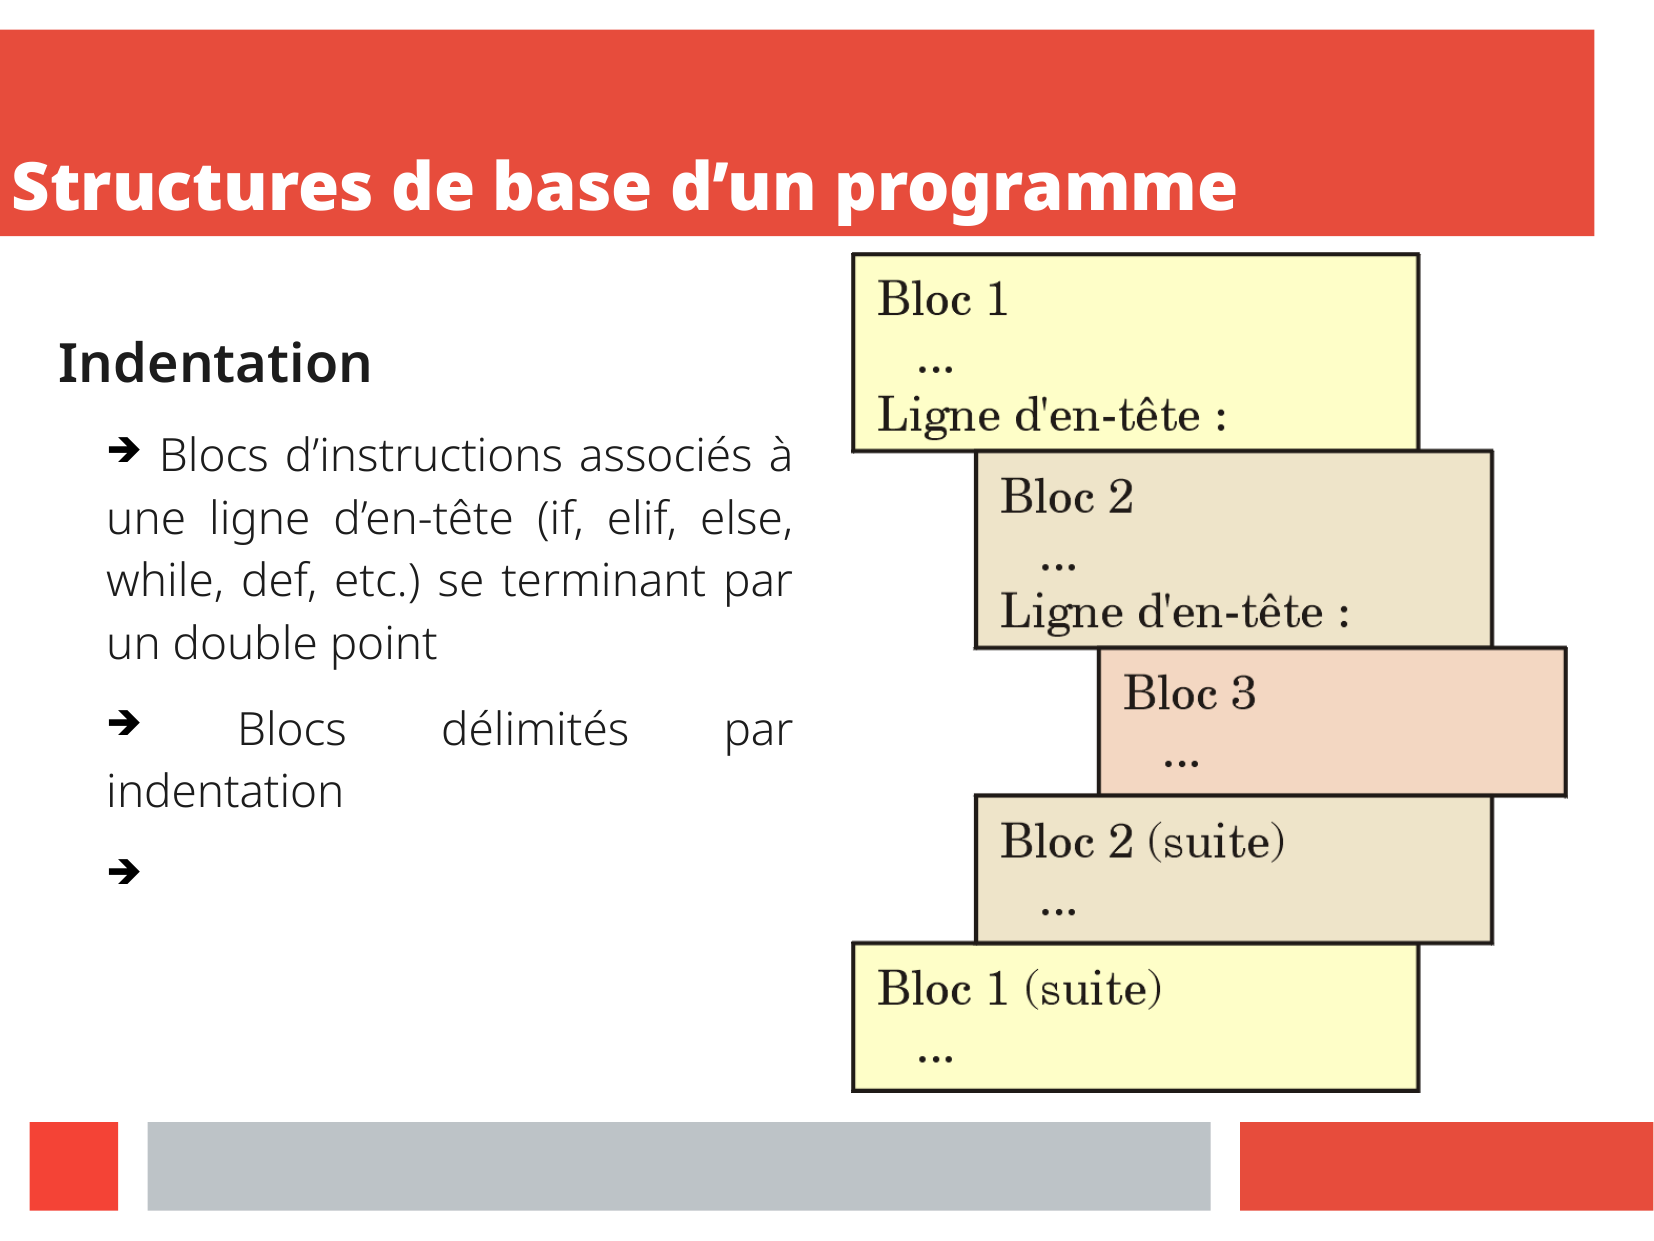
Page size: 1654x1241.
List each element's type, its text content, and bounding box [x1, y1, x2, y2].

list Indentation Blocs d’instructions associés à une ligne d’en-tête (if, elif, else, while, def, etc.) se terminant par un double point Blocs délimités par indentation [59, 324, 794, 1093]
picture [851, 252, 1568, 1093]
title Structures de base d’un programme [11, 82, 1548, 231]
